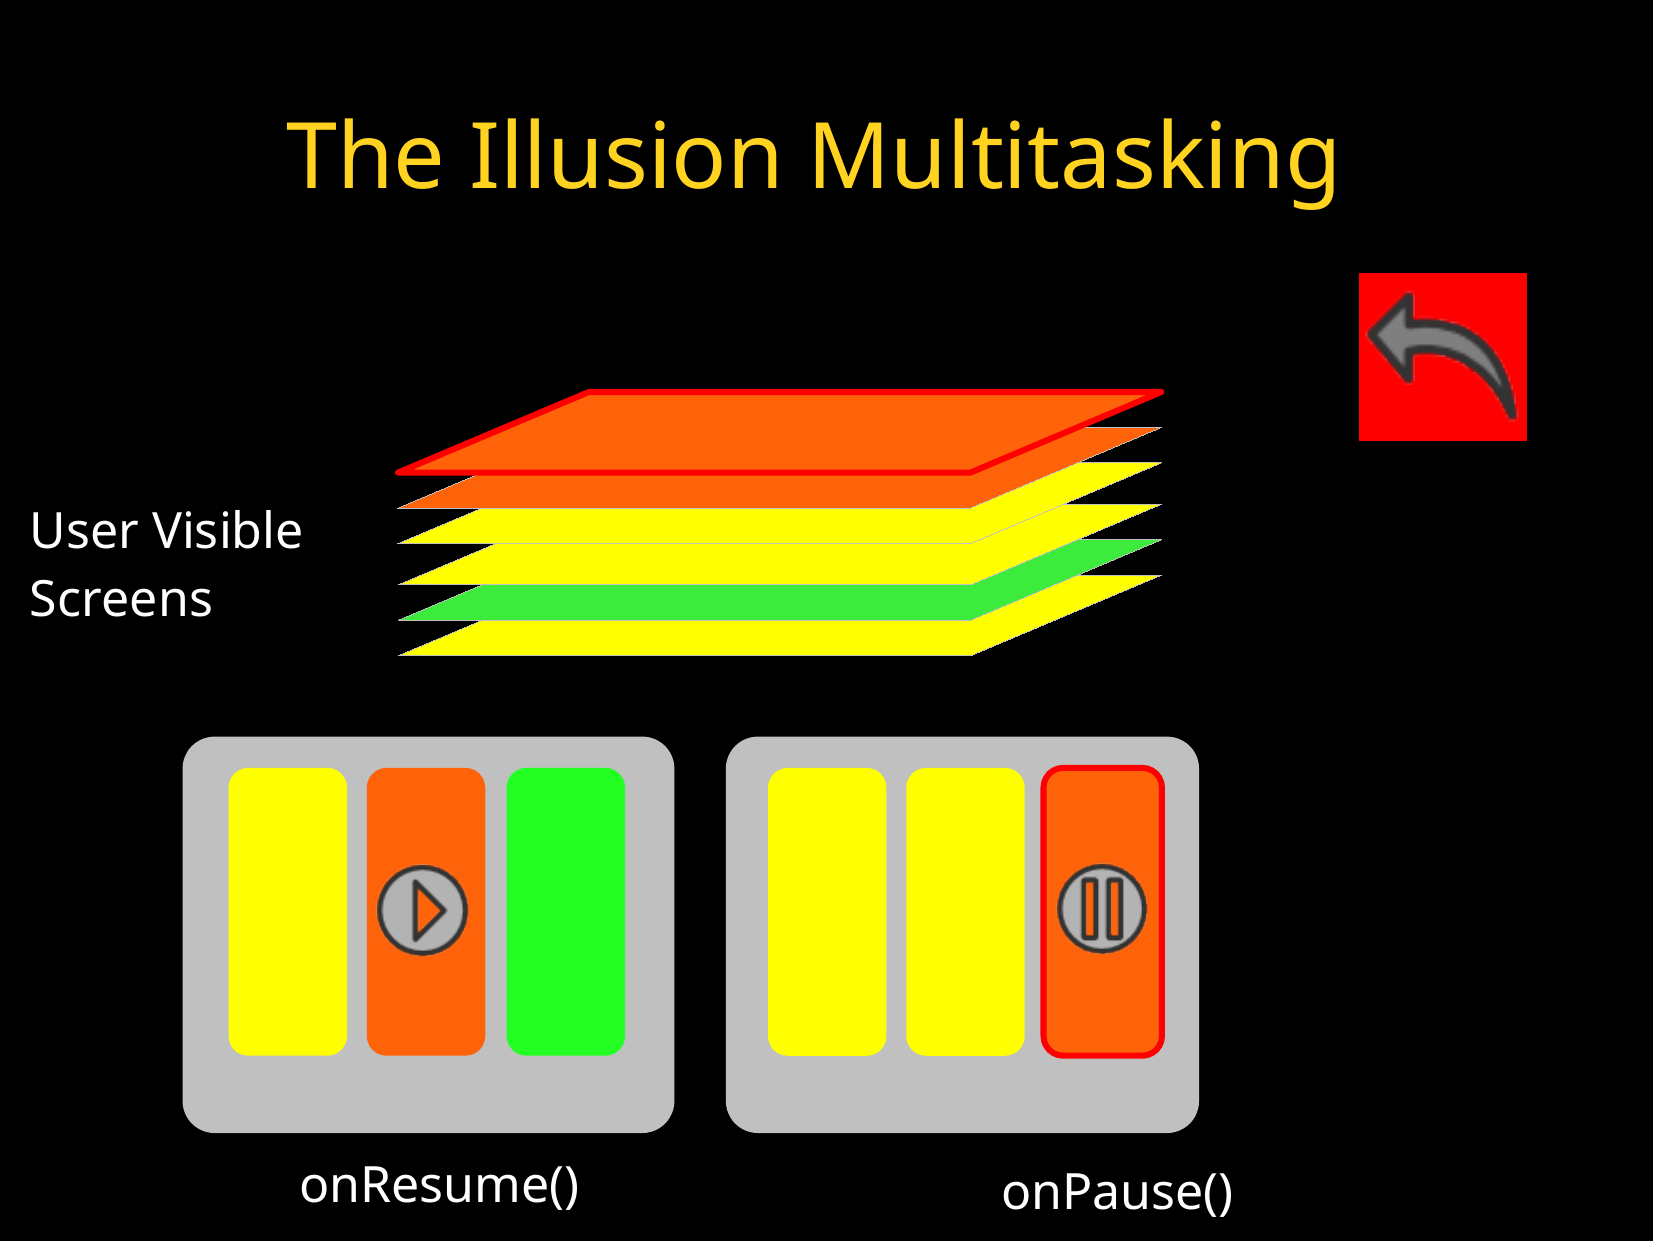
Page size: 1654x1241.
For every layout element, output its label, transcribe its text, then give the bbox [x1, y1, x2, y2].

text_box onPause() [1001, 1155, 1230, 1212]
picture [372, 860, 473, 961]
picture [1052, 859, 1152, 959]
text_box [397, 392, 1162, 656]
text_box [725, 736, 1200, 1134]
picture [1359, 273, 1527, 441]
title The Illusion Multitasking [82, 49, 1571, 257]
text_box User Visible Screens [29, 495, 299, 608]
text_box onResume() [299, 1148, 575, 1205]
text_box [182, 736, 675, 1134]
